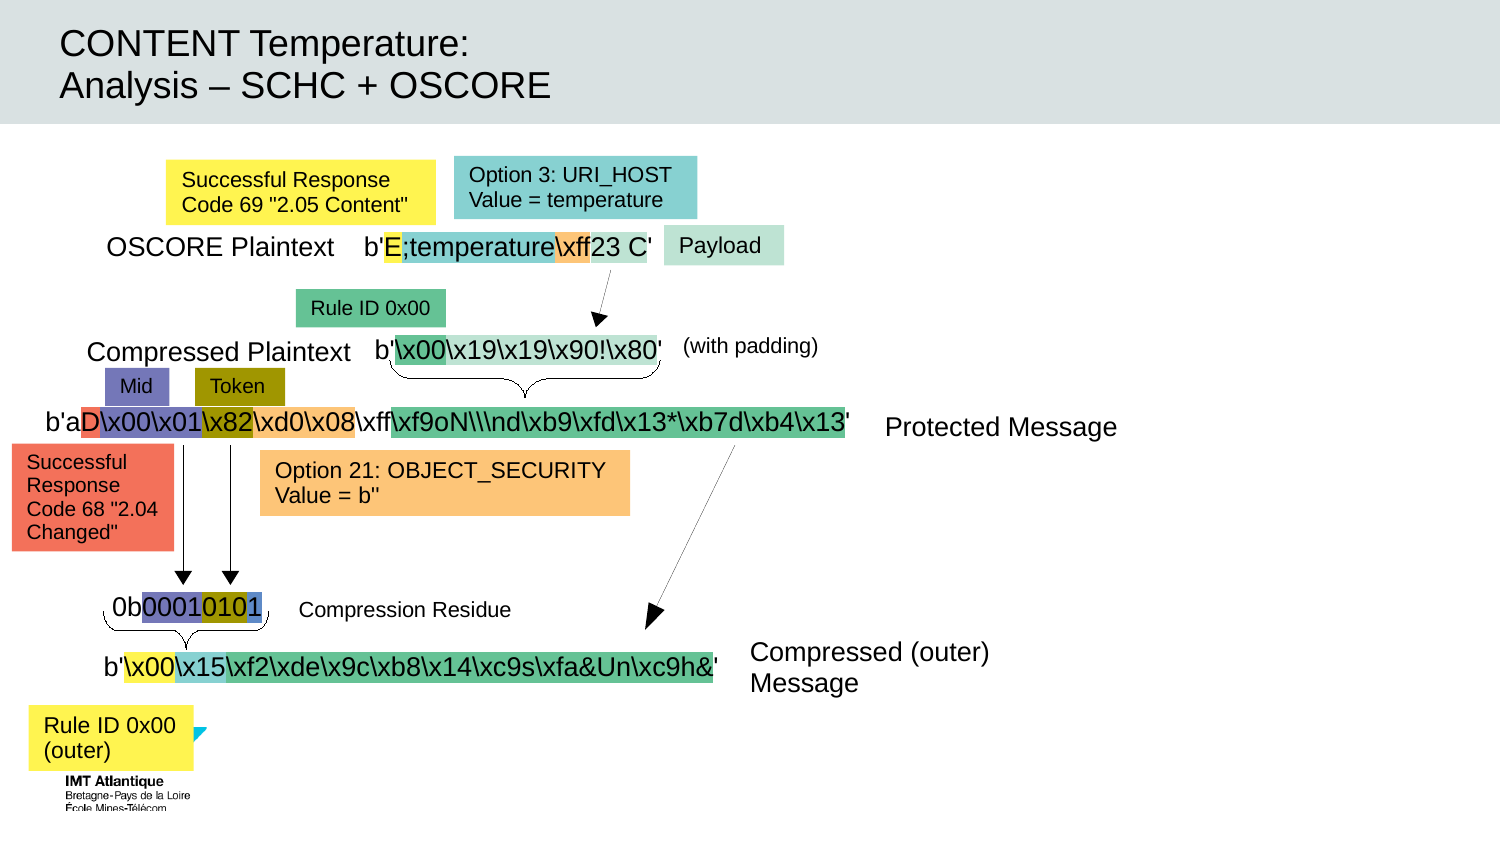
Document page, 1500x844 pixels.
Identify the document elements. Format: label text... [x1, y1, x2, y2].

text_box Successful Response Code 69 "2.05 Content" [165, 159, 436, 226]
text_box OSCORE Plaintext [91, 225, 362, 271]
text_box CONTENT Temperature: Analysis – SCHC + OSCORE [44, 15, 1306, 156]
text_box Successful Response Code 68 "2.04 Changed" [11, 443, 175, 552]
text_box (with padding) [668, 326, 849, 366]
text_box Payload [664, 225, 785, 266]
text_box Compression Residue [283, 590, 539, 631]
text_box Option 3: URI_HOST Value = temperature [454, 155, 698, 220]
text_box Option 21: OBJECT_SECURITY Value = b'' [260, 450, 631, 516]
text_box Compressed (outer) Message [735, 630, 1036, 706]
text_box Rule ID 0x00 (outer) [28, 705, 194, 771]
text_box Compressed Plaintext [71, 330, 372, 391]
text_box b'\x00\x15\xf2\xde\x9c\xb8\x14\xc9s\xfa&Un\xc9h&' [88, 645, 735, 691]
text_box Rule ID 0x00 [295, 289, 446, 328]
text_box Token [195, 367, 286, 406]
text_box Protected Message [870, 405, 1171, 466]
text_box b'\x00\x19\x19\x90!\x80' [359, 327, 680, 373]
text_box Mid [105, 367, 170, 406]
text_box b'E;temperature\xff23 C' [362, 224, 670, 271]
text_box b'aD\x00\x01\x82\xd0\x08\xff\xf9oN\\\nd\xb9\xfd\x13*\xb7d\xb4\x13' [30, 400, 878, 446]
text_box 0b00010101 [97, 585, 284, 631]
